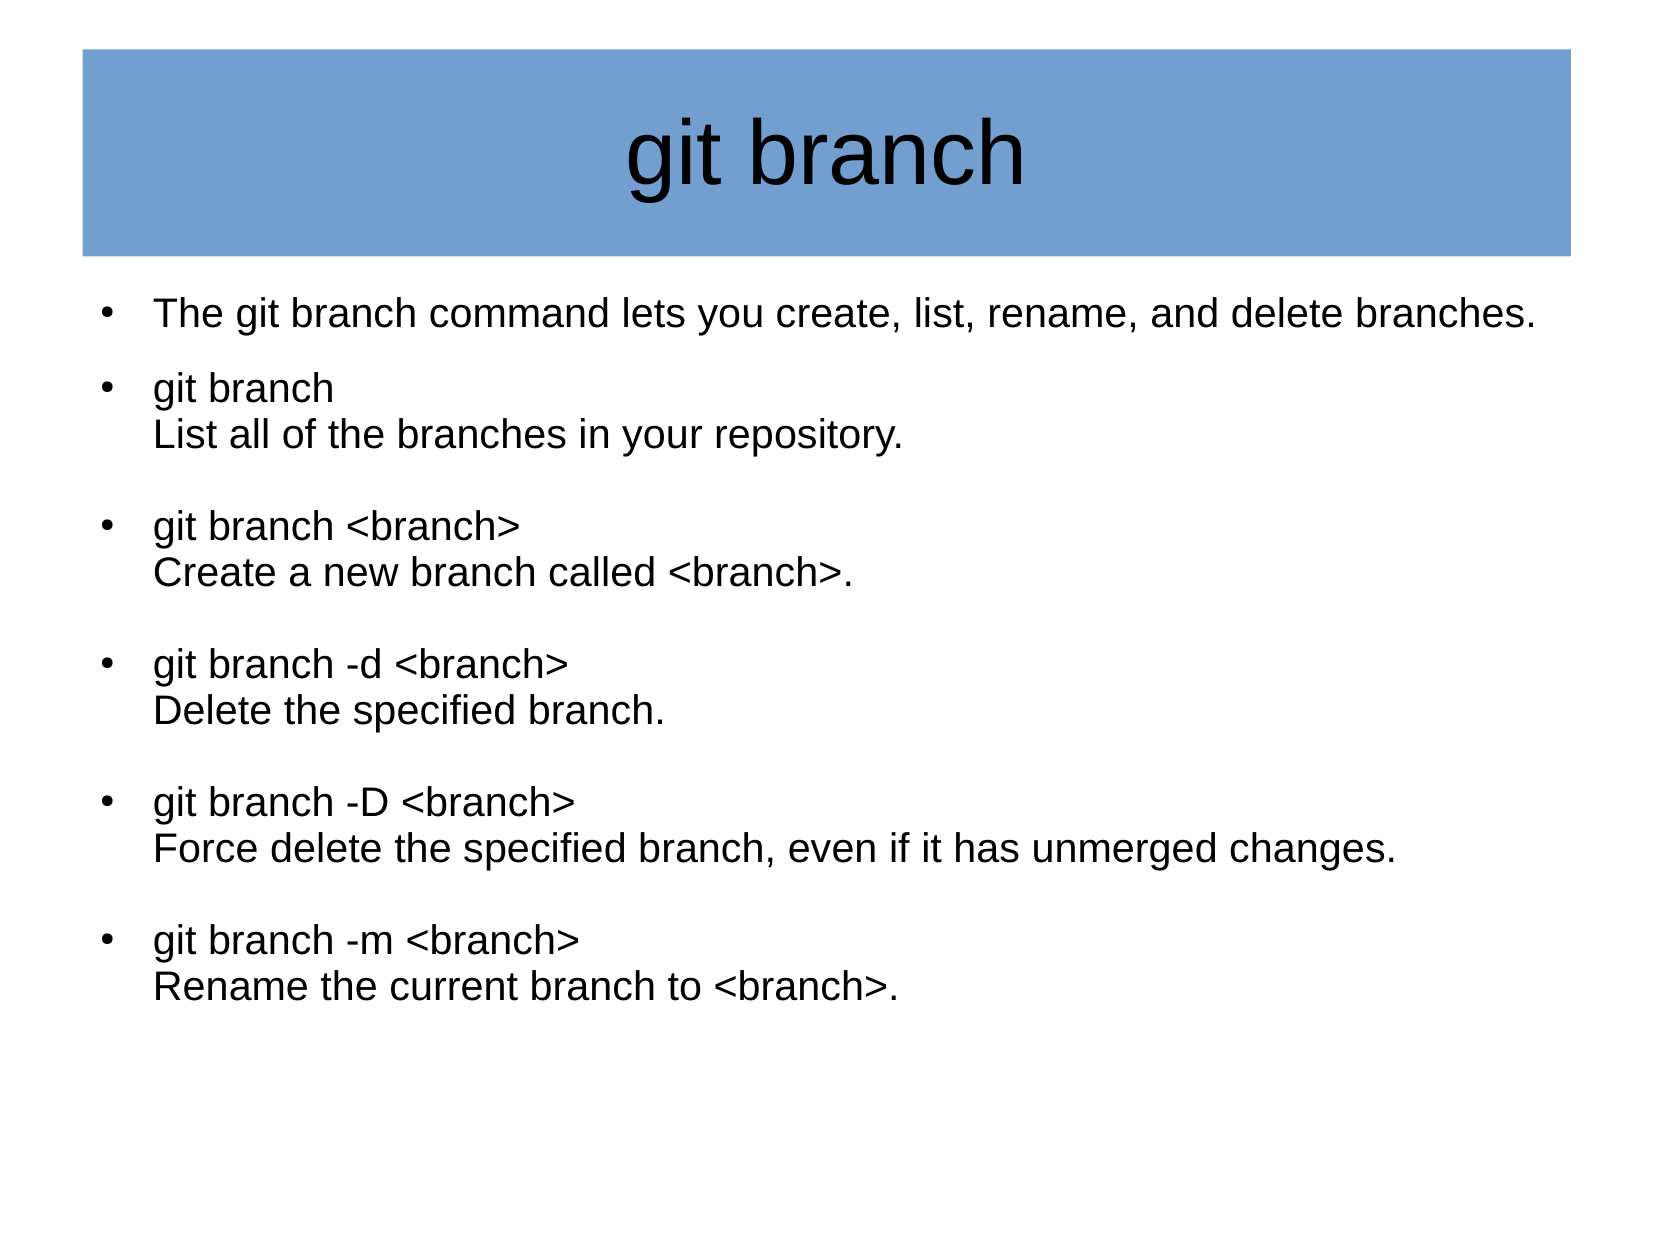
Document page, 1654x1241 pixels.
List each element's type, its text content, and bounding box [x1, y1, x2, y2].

list The git branch command lets you create, list, rename, and delete branches. git branch List all of the branches in your repository. git branch <branch> Create a new branch called <branch>. git branch -d <branch> Delete the specified branch. git branch -D <branch> Force delete the specified branch, even if it has unmerged changes. git branch -m <branch> Rename the current branch to <branch>. [82, 290, 1571, 1010]
title git branch [82, 49, 1571, 257]
